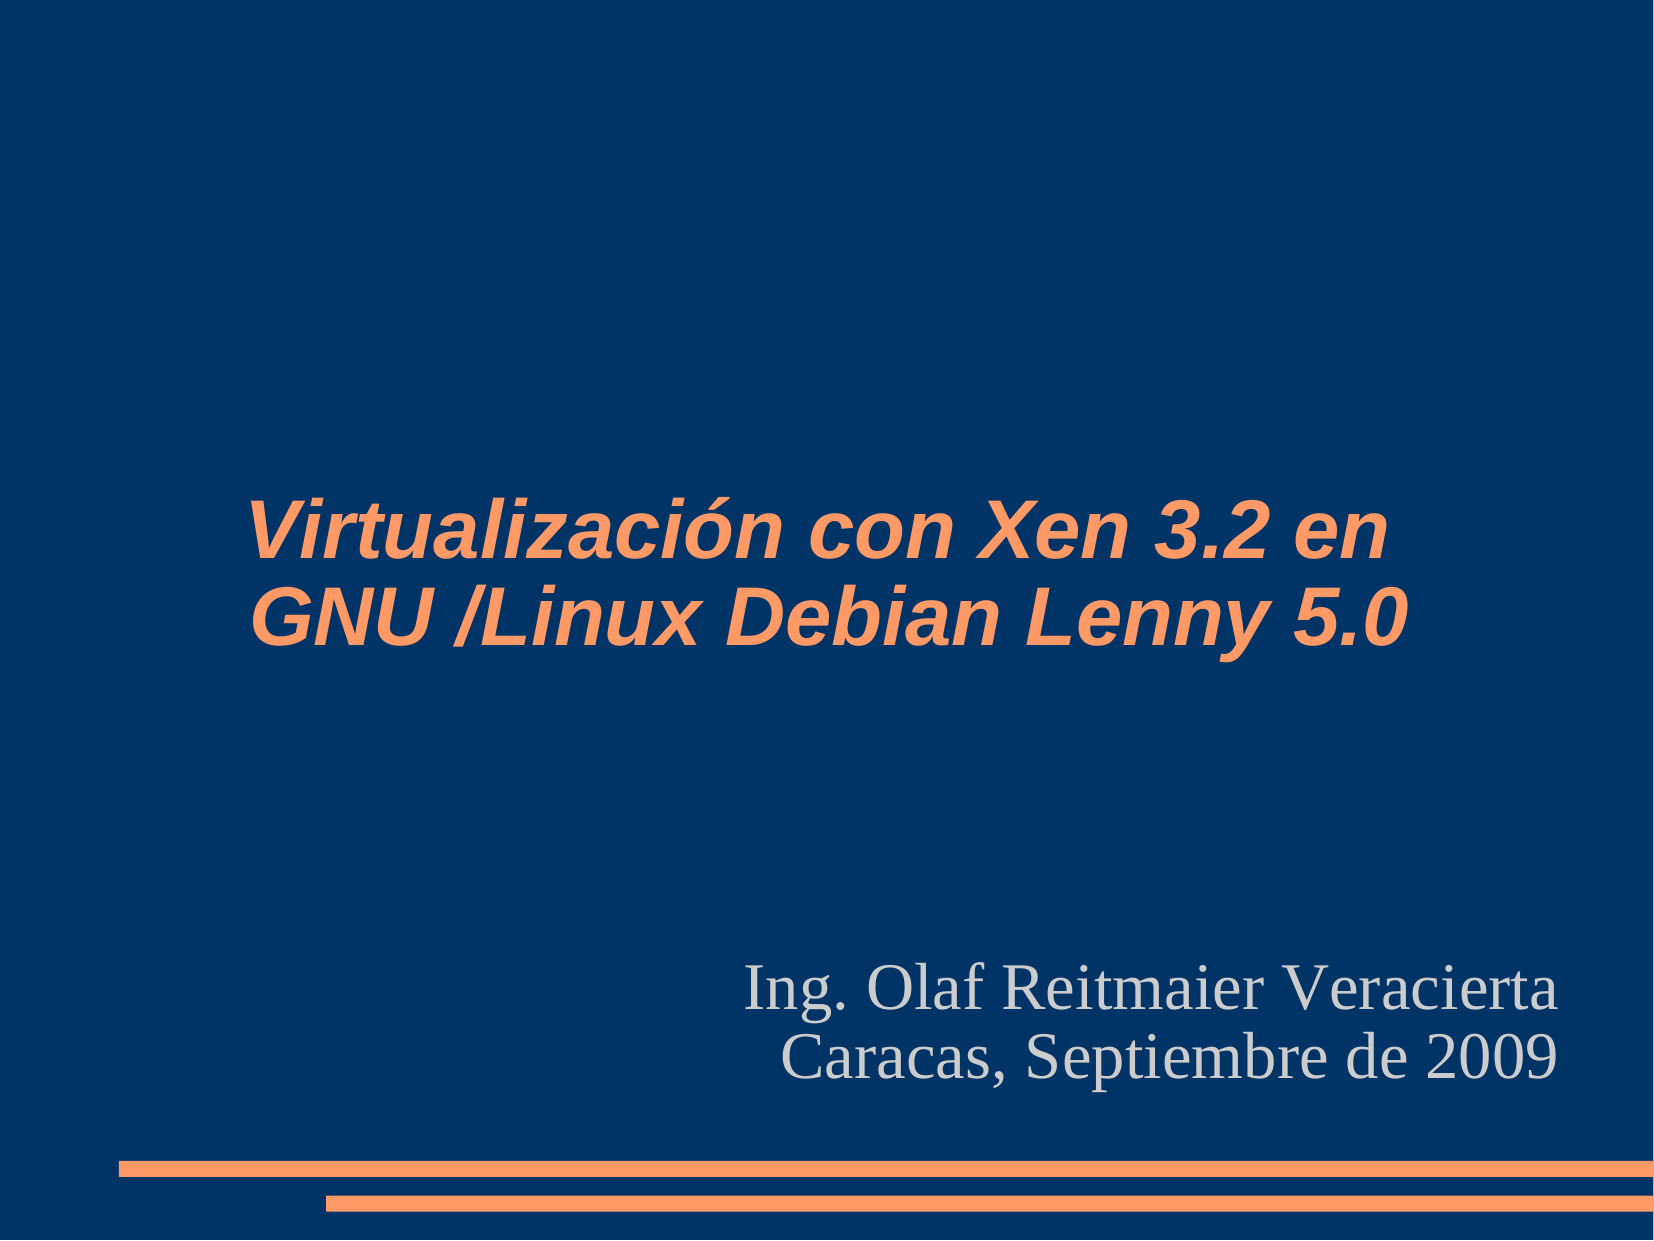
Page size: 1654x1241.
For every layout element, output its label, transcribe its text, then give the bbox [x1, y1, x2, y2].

title Virtualización con Xen 3.2 en GNU /Linux Debian Lenny 5.0 [123, 472, 1536, 680]
subtitle Ing. Olaf Reitmaier Veracierta Caracas, Septiembre de 2009 [121, 915, 1561, 1133]
